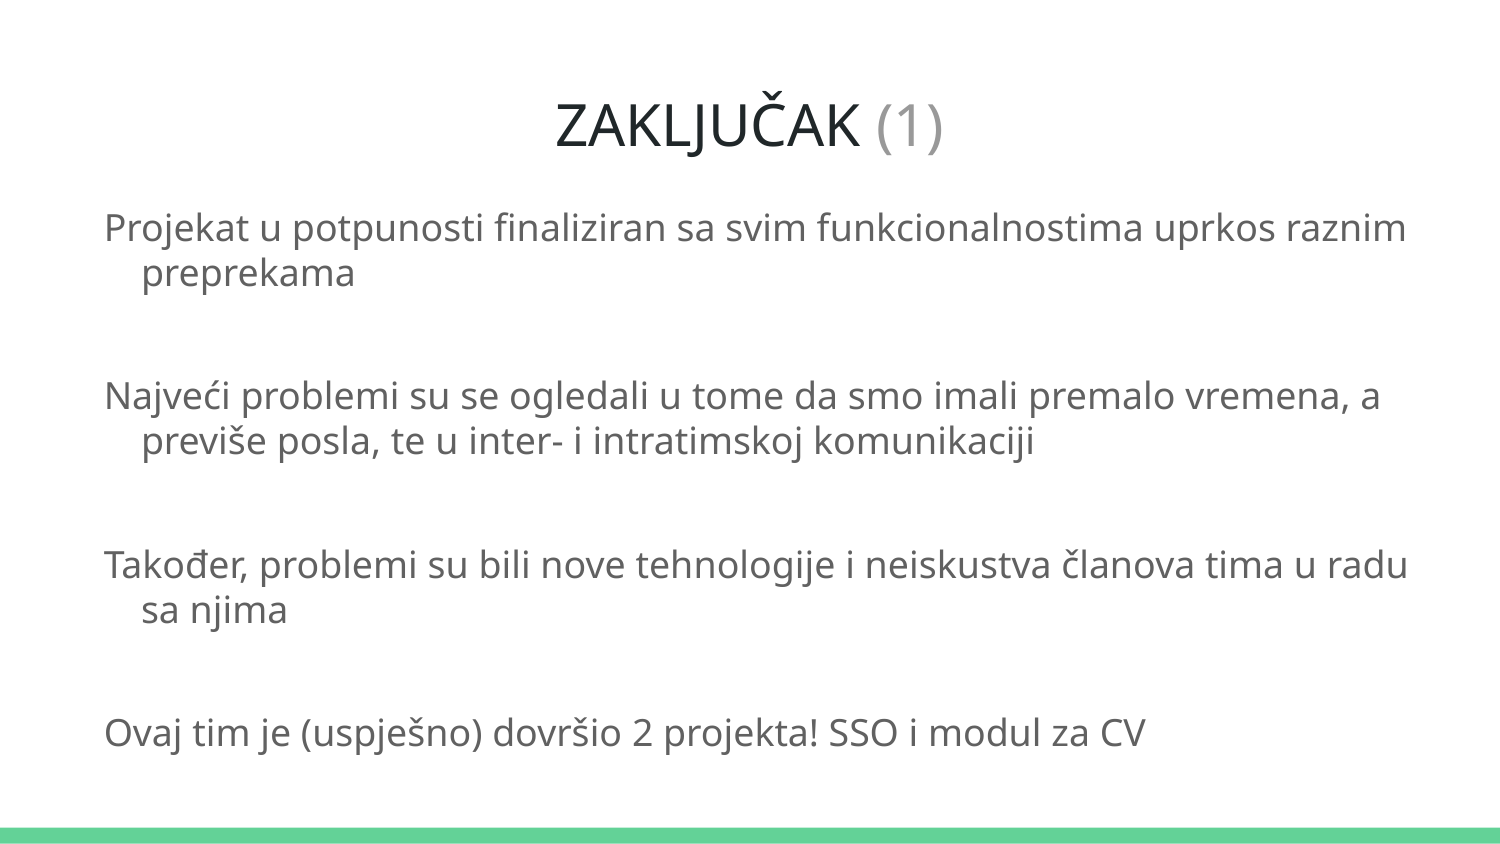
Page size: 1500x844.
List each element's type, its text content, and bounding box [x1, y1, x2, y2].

list Projekat u potpunosti finaliziran sa svim funkcionalnostima uprkos raznim preprekama Najveći problemi su se ogledali u tome da smo imali premalo vremena, a previše posla, te u inter- i intratimskoj komunikaciji Također, problemi su bili nove tehnologije i neiskustva članova tima u radu sa njima Ovaj tim je (uspješno) dovršio 2 projekta! SSO i modul za CV [51, 189, 1449, 750]
title ZAKLJUČAK (1) [51, 72, 1449, 167]
